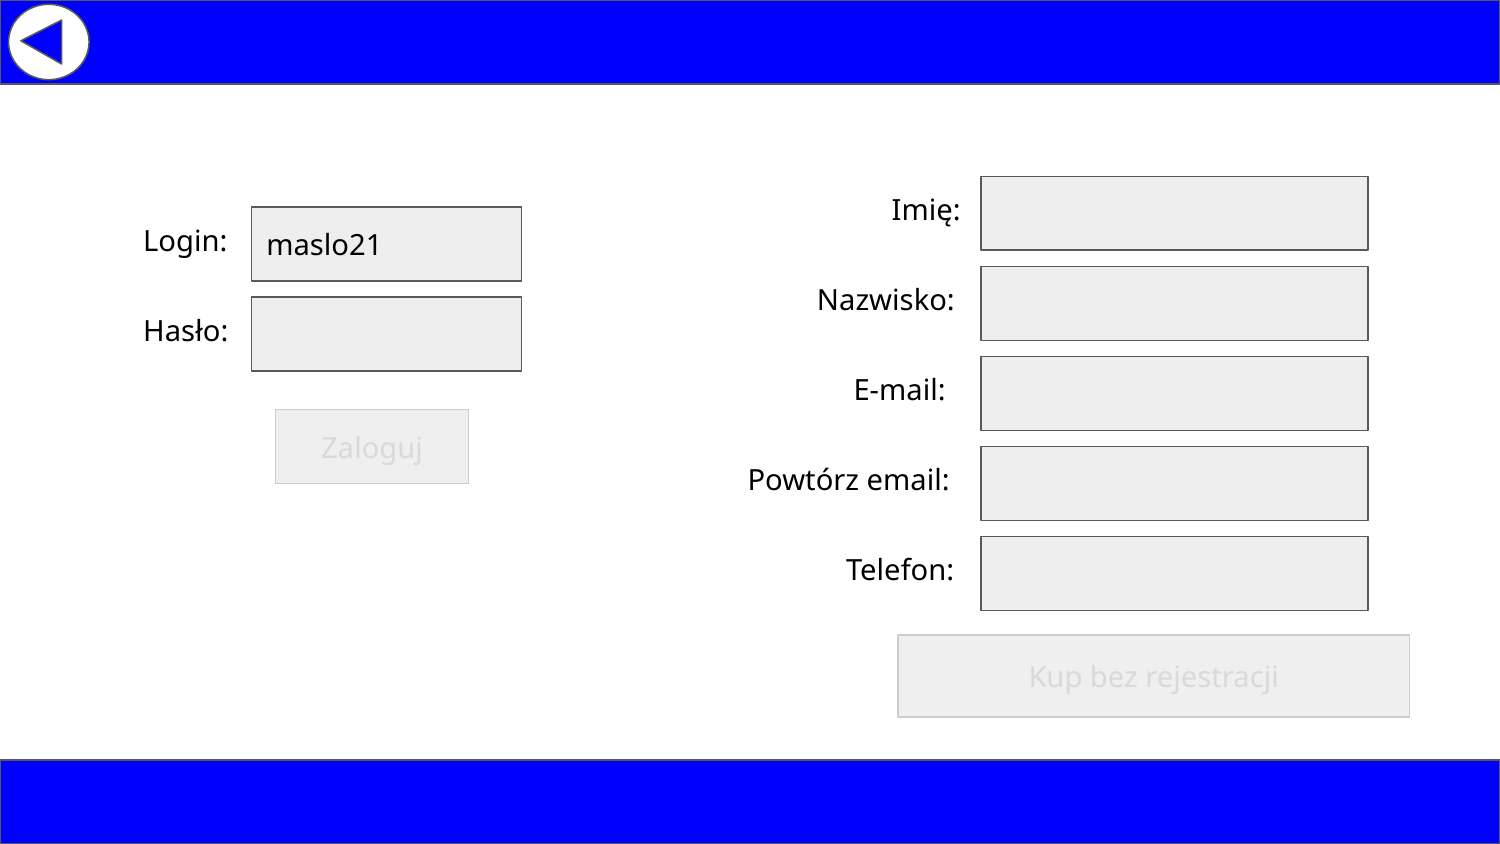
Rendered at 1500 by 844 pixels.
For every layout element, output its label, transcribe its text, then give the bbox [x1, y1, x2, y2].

text_box [0, 0, 1500, 84]
text_box E-mail: [831, 356, 1067, 431]
text_box Imię: [876, 176, 1094, 251]
text_box Zaloguj [275, 409, 469, 484]
text_box [1069, 446, 1369, 521]
text_box Telefon: [831, 536, 1154, 611]
text_box [1038, 266, 1369, 341]
text_box [1094, 176, 1369, 251]
text_box maslo21 [364, 206, 522, 281]
text_box Powtórz email: [732, 446, 1069, 521]
text_box [0, 759, 1500, 844]
text_box [1067, 356, 1369, 431]
text_box Hasło: [128, 296, 364, 371]
text_box [1154, 536, 1369, 611]
text_box Nazwisko: [801, 266, 1038, 341]
text_box Login: [128, 206, 364, 281]
text_box [364, 296, 522, 371]
text_box Kup bez rejestracji [897, 634, 1410, 717]
